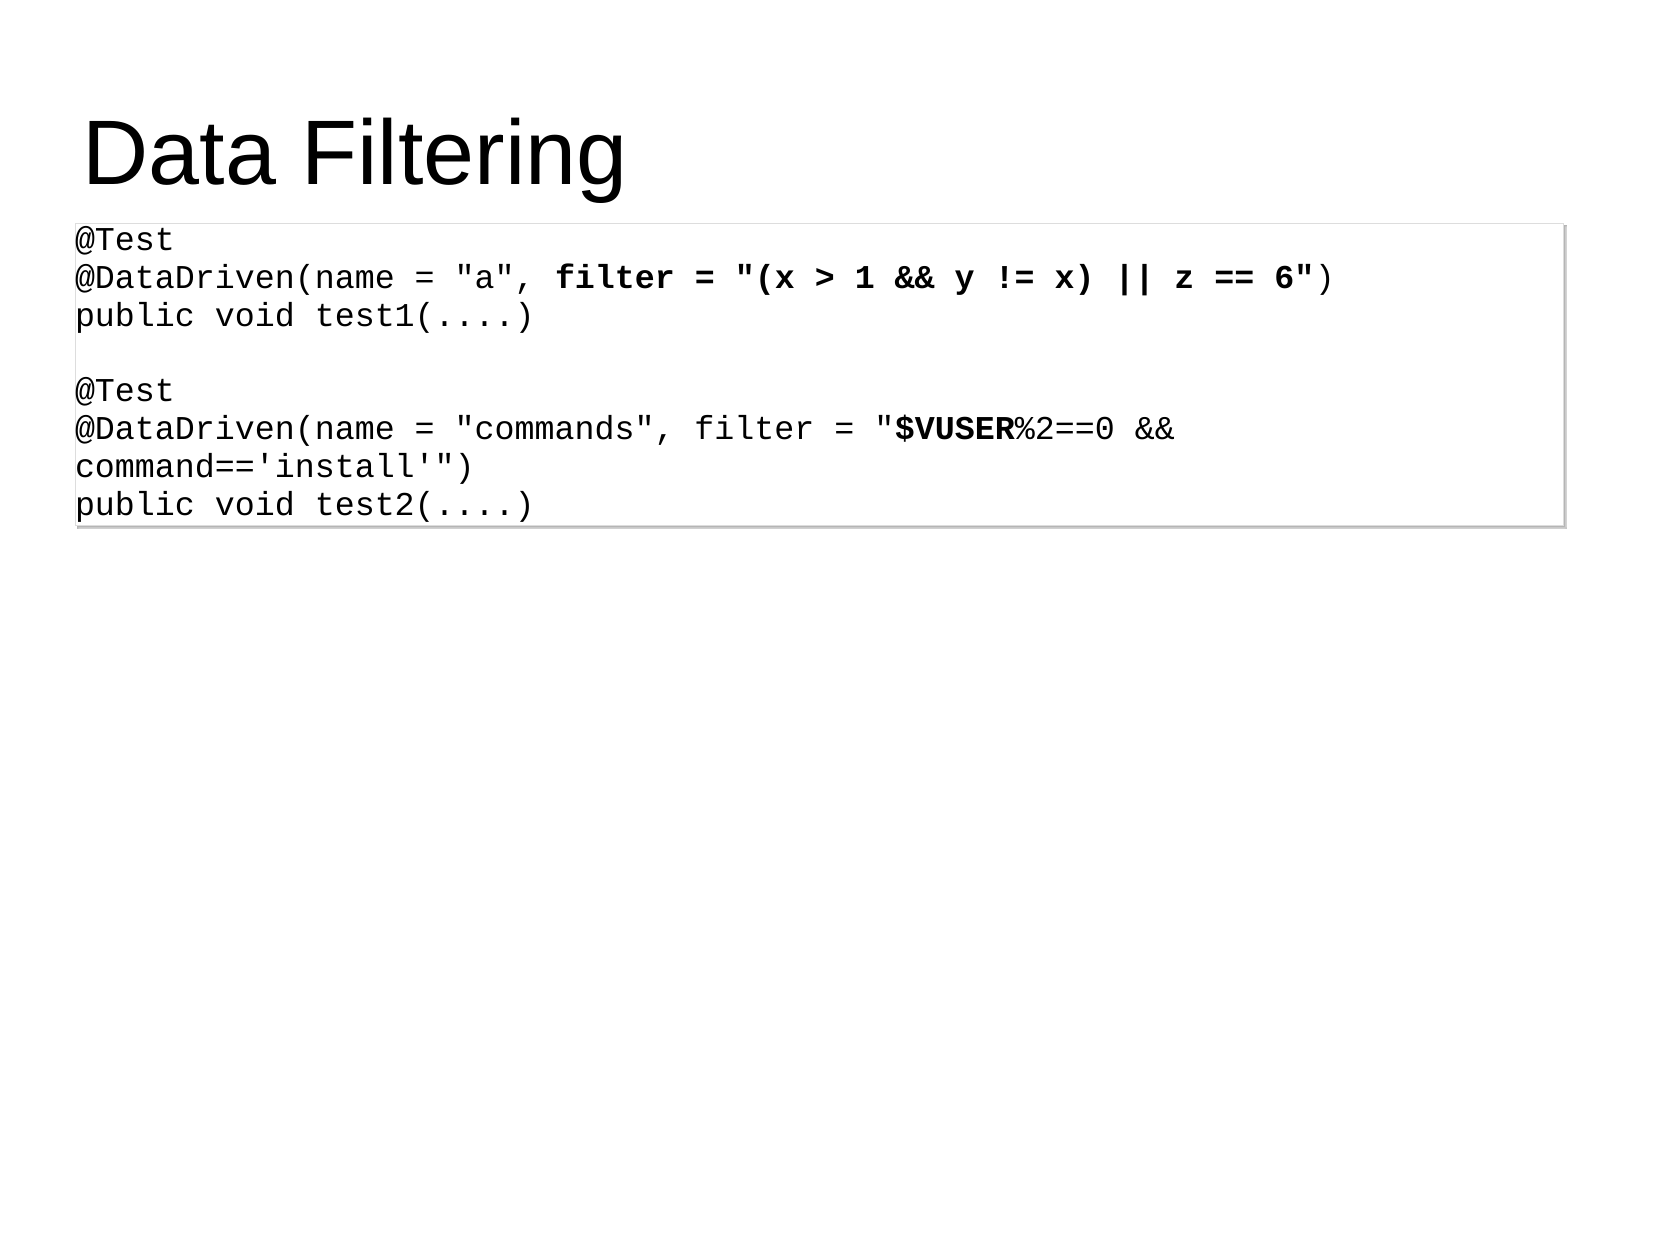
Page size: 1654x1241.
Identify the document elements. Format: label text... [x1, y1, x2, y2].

title Data Filtering [82, 49, 1571, 257]
subtitle @Test @DataDriven(name = "a", filter = "(x > 1 && y != x) || z == 6") public void test1(....) @Test @DataDriven(name = "commands", filter = "$VUSER%2==0 && command=='install'") public void test2(....) [75, 223, 1564, 526]
